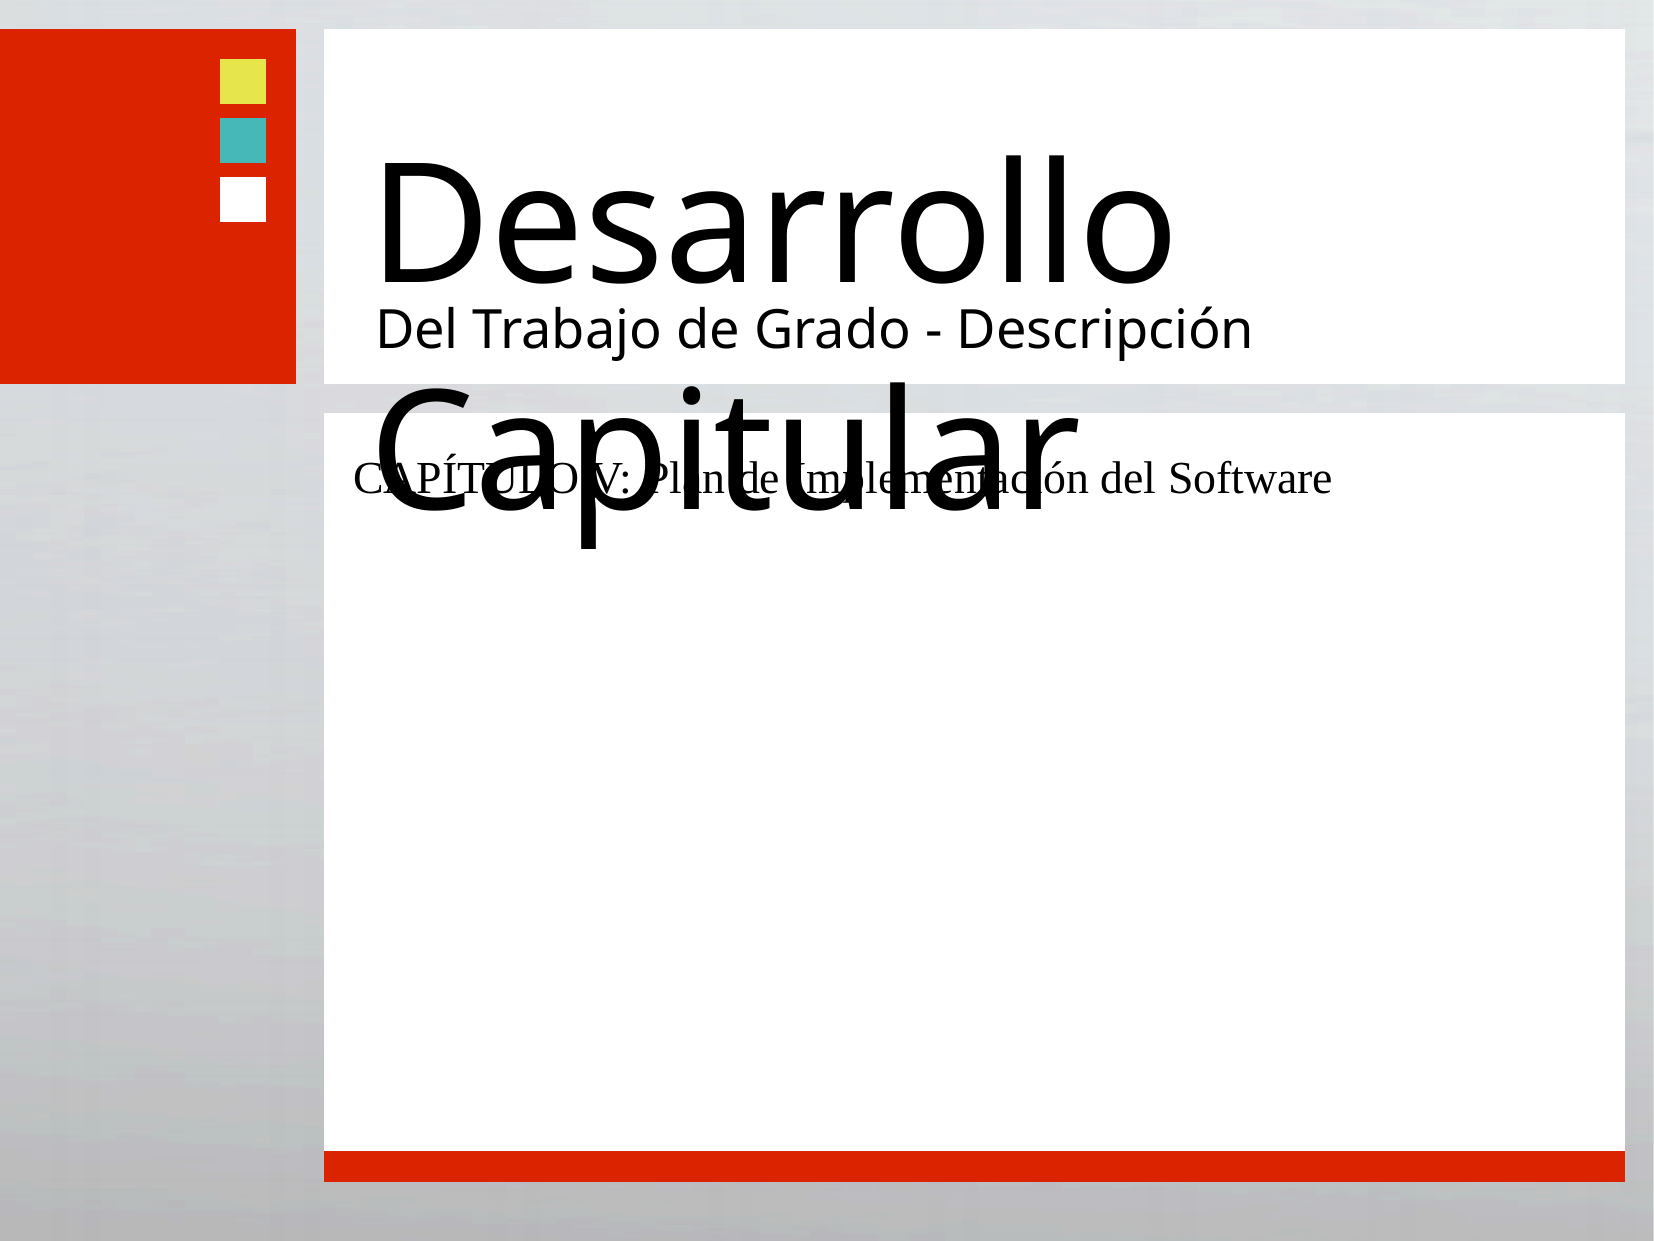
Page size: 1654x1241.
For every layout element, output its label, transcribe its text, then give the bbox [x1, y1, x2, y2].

picture [0, 0, 1654, 1241]
text_box Desarrollo Capitular [354, 96, 1595, 313]
text_box CAPÍTULO V: Plan de Implementación del Software [338, 420, 1595, 1119]
text_box Del Trabajo de Grado - Descripción [360, 283, 1319, 366]
